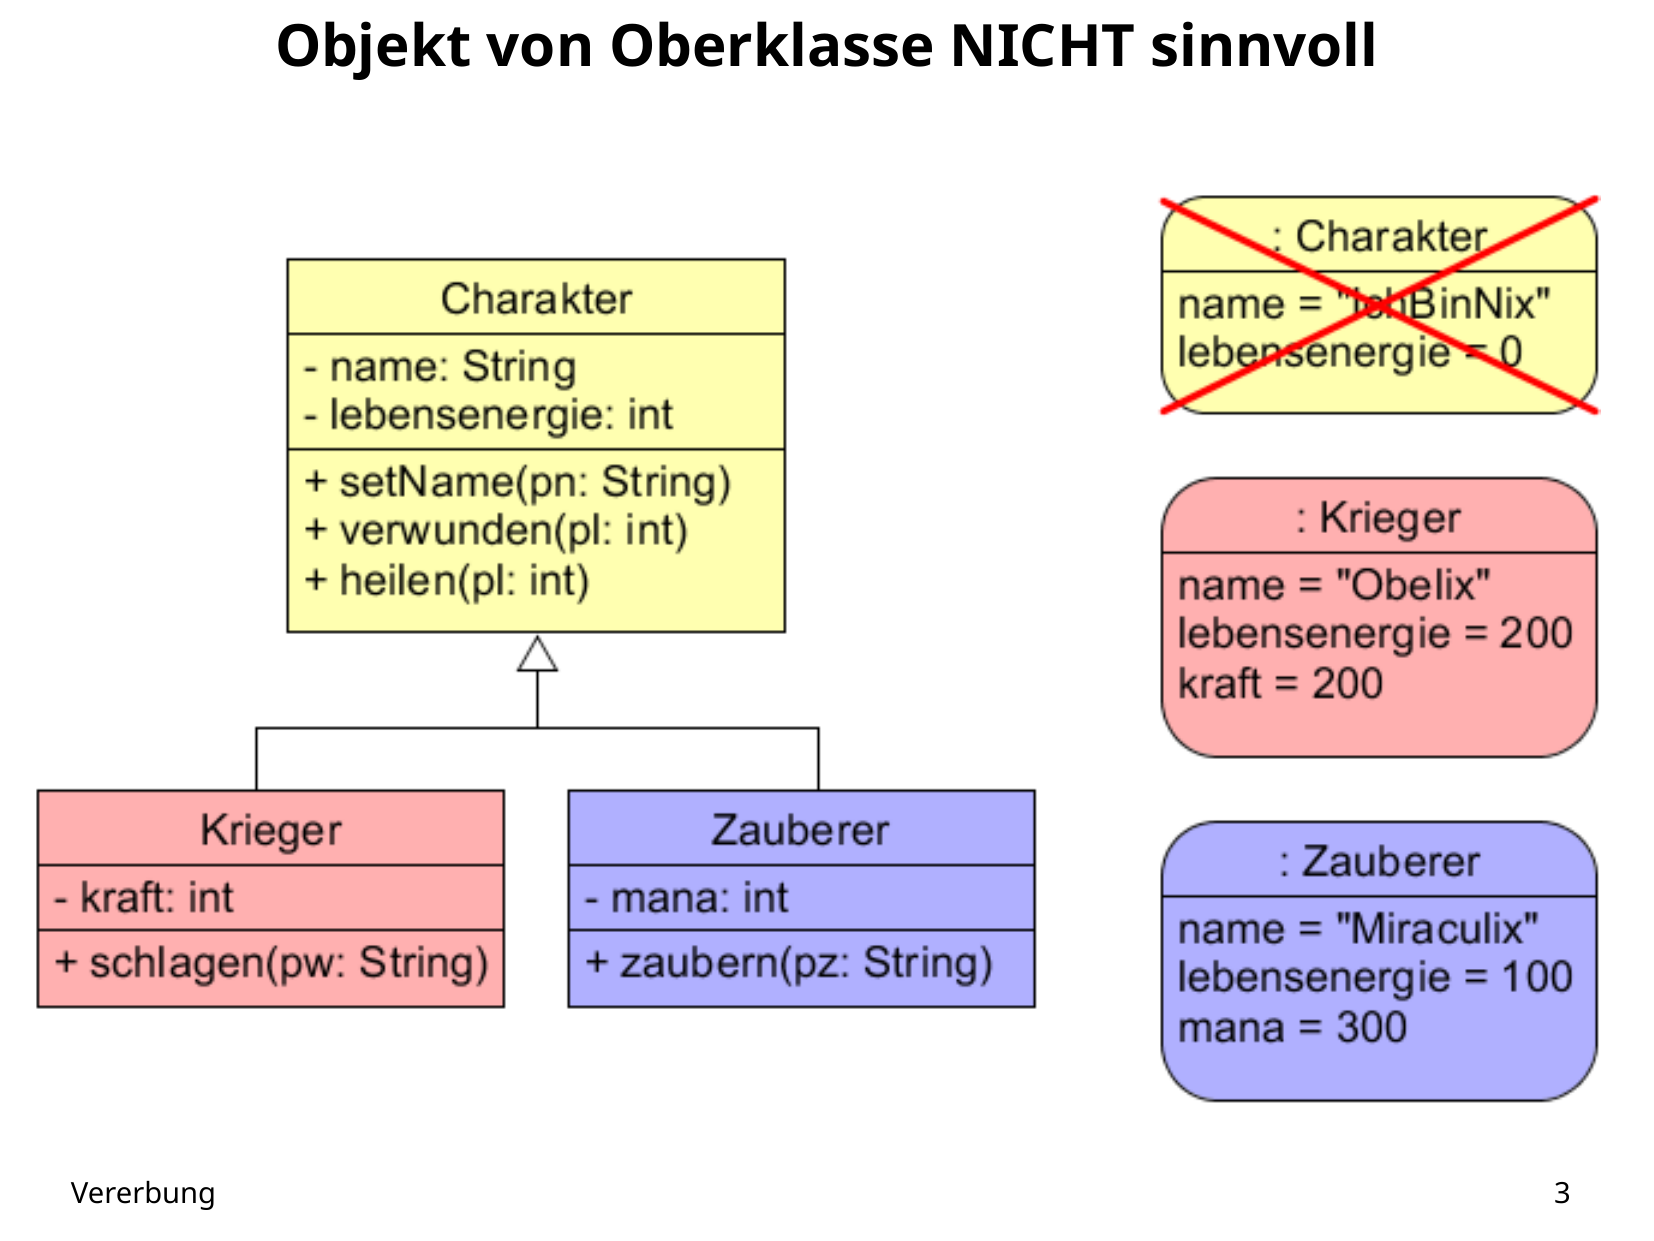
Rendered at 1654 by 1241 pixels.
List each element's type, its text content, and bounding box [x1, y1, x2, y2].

picture [35, 194, 1601, 1105]
title Objekt von Oberklasse NICHT sinnvoll [0, 5, 1654, 83]
